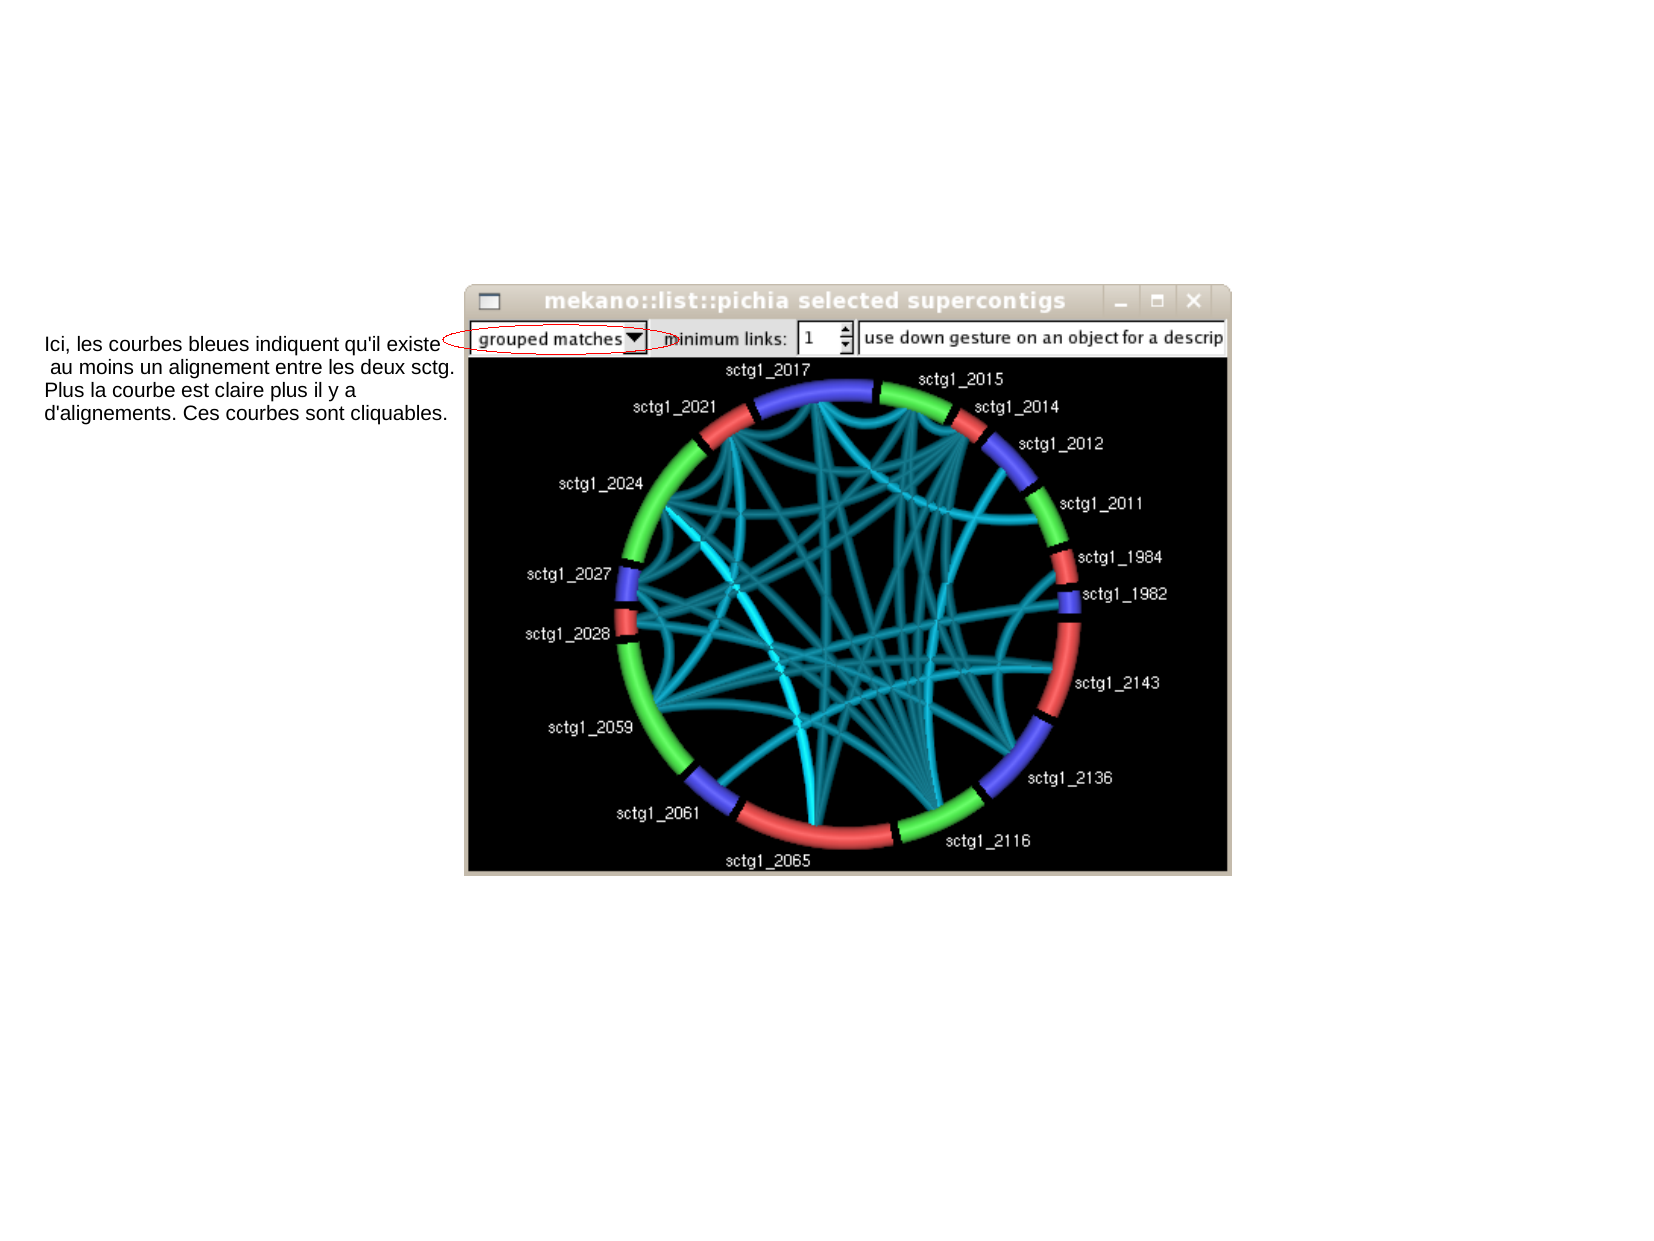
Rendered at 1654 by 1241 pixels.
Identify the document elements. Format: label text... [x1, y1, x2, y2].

text_box Ici, les courbes bleues indiquent qu'il existe au moins un alignement entre les deux sctg. Plus la courbe est claire plus il y a d'alignements. Ces courbes sont cliquables. [29, 324, 473, 433]
picture [464, 284, 1232, 876]
